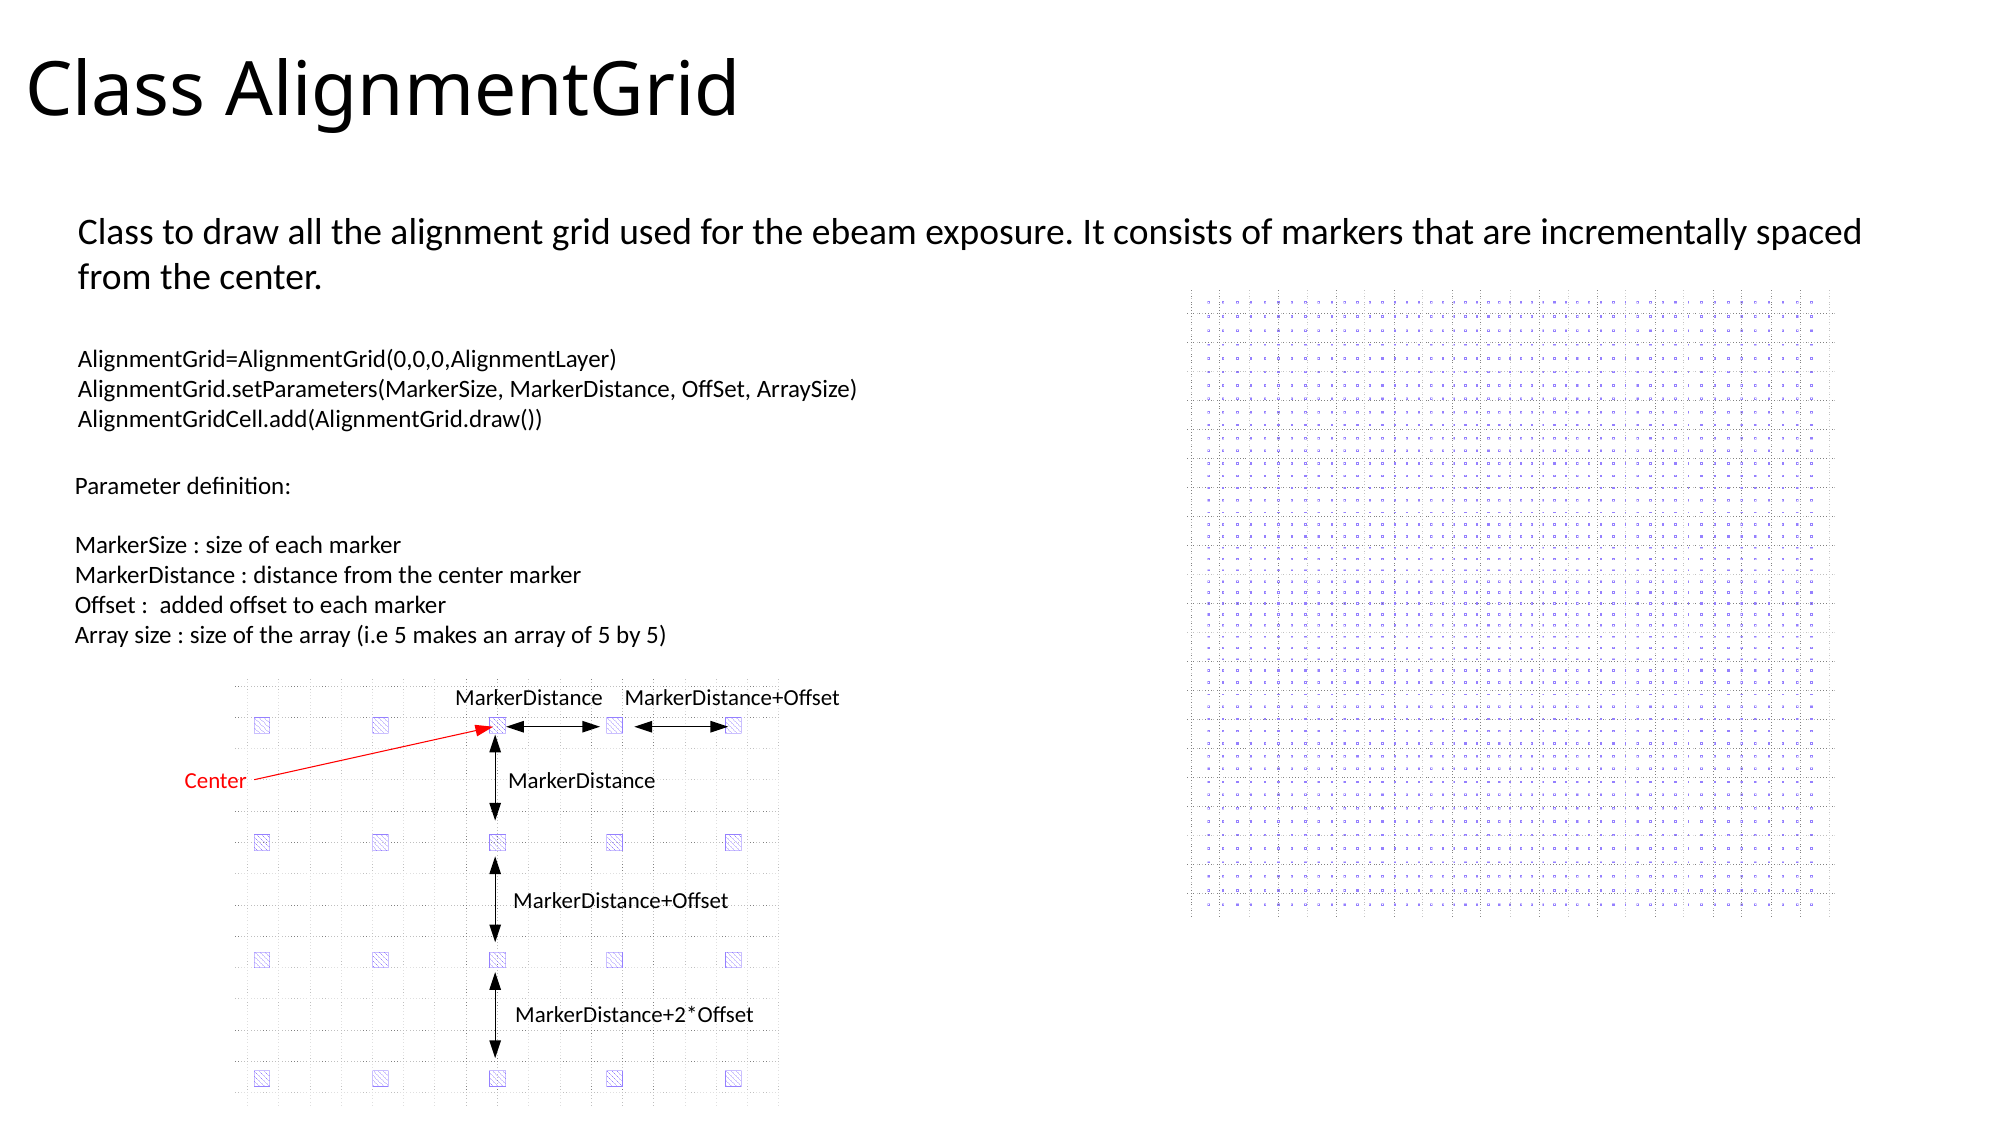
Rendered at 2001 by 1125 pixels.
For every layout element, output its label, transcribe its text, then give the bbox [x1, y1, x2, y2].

picture [233, 679, 779, 1107]
text_box MarkerDistance+Offset [498, 878, 749, 920]
text_box Center [170, 758, 262, 801]
text_box MarkerDistance [493, 758, 676, 801]
text_box Class to draw all the alignment grid used for the ebeam exposure. It consists of markers that are incrementally spaced from the center. [62, 199, 1948, 306]
text_box Parameter definition: MarkerSize : size of each marker MarkerDistance : distance from the center marker Offset : added offset to each marker Array size : size of the array (i.e 5 makes an array of 5 by 5) [60, 462, 1296, 656]
text_box AlignmentGrid=AlignmentGrid(0,0,0,AlignmentLayer) AlignmentGrid.setParameters(MarkerSize, MarkerDistance, OffSet, ArraySize) AlignmentGridCell.add(AlignmentGrid.draw()) [63, 335, 1187, 440]
title Class AlignmentGrid [10, 0, 1736, 200]
text_box MarkerDistance+2*Offset [500, 992, 775, 1034]
picture [1187, 288, 1835, 919]
text_box MarkerDistance+Offset [610, 675, 861, 717]
text_box MarkerDistance [440, 675, 610, 717]
